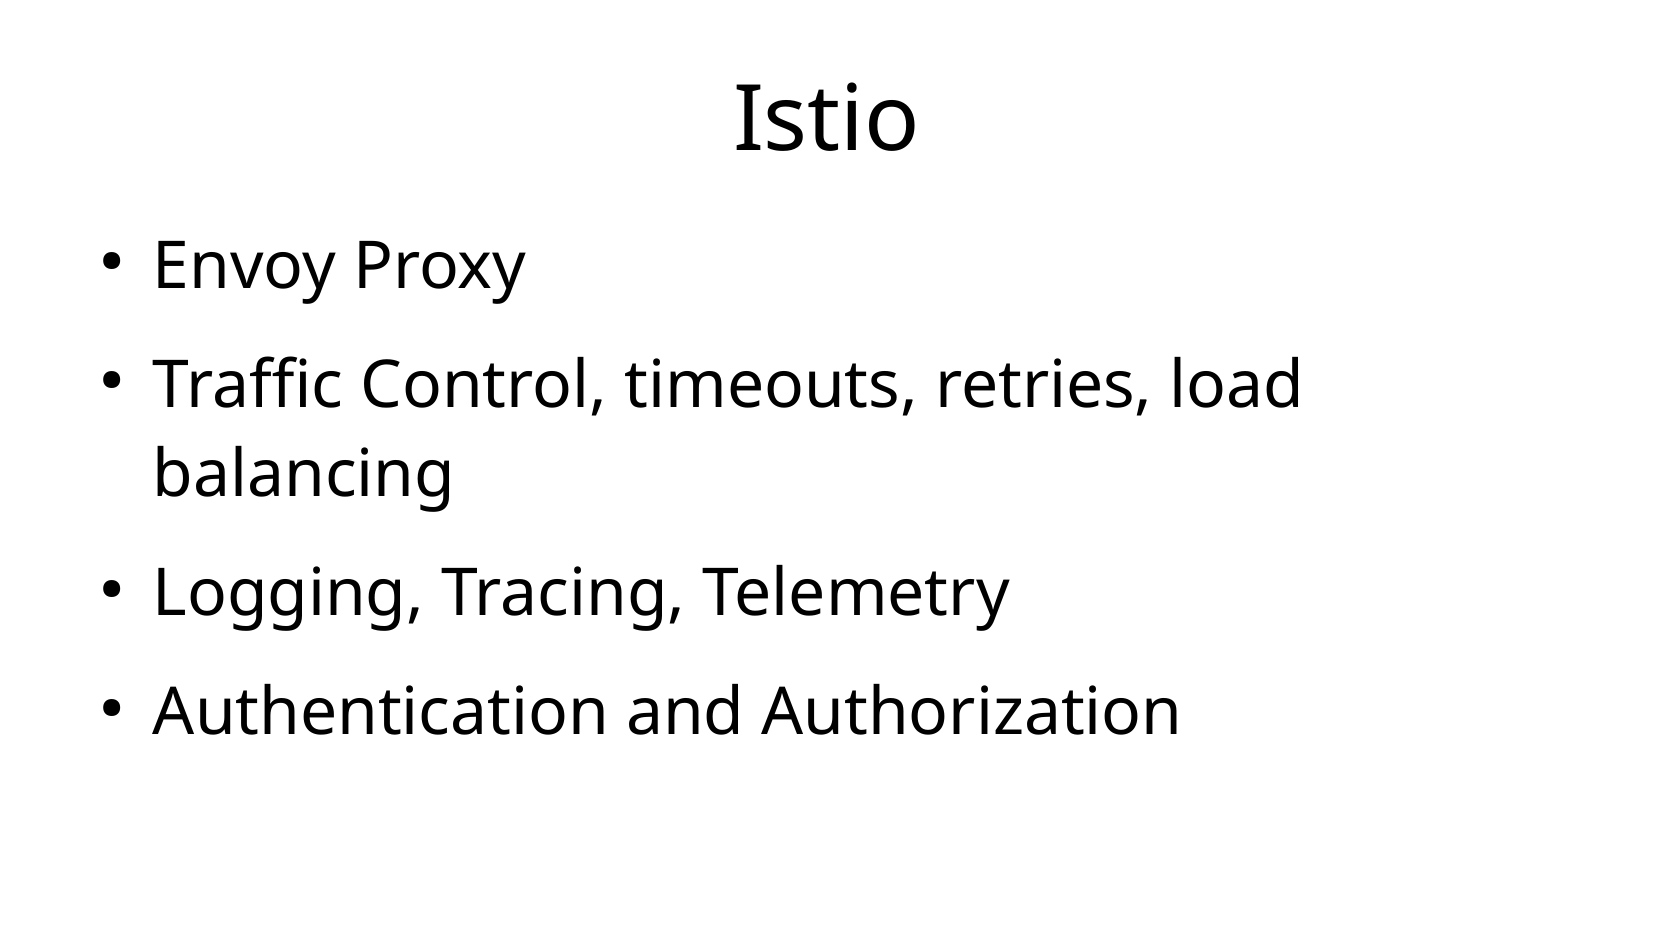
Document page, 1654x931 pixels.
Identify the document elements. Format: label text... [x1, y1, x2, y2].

list Envoy Proxy Traffic Control, timeouts, retries, load balancing Logging, Tracing, Telemetry Authentication and Authorization [82, 217, 1571, 758]
title Istio [82, 37, 1571, 193]
